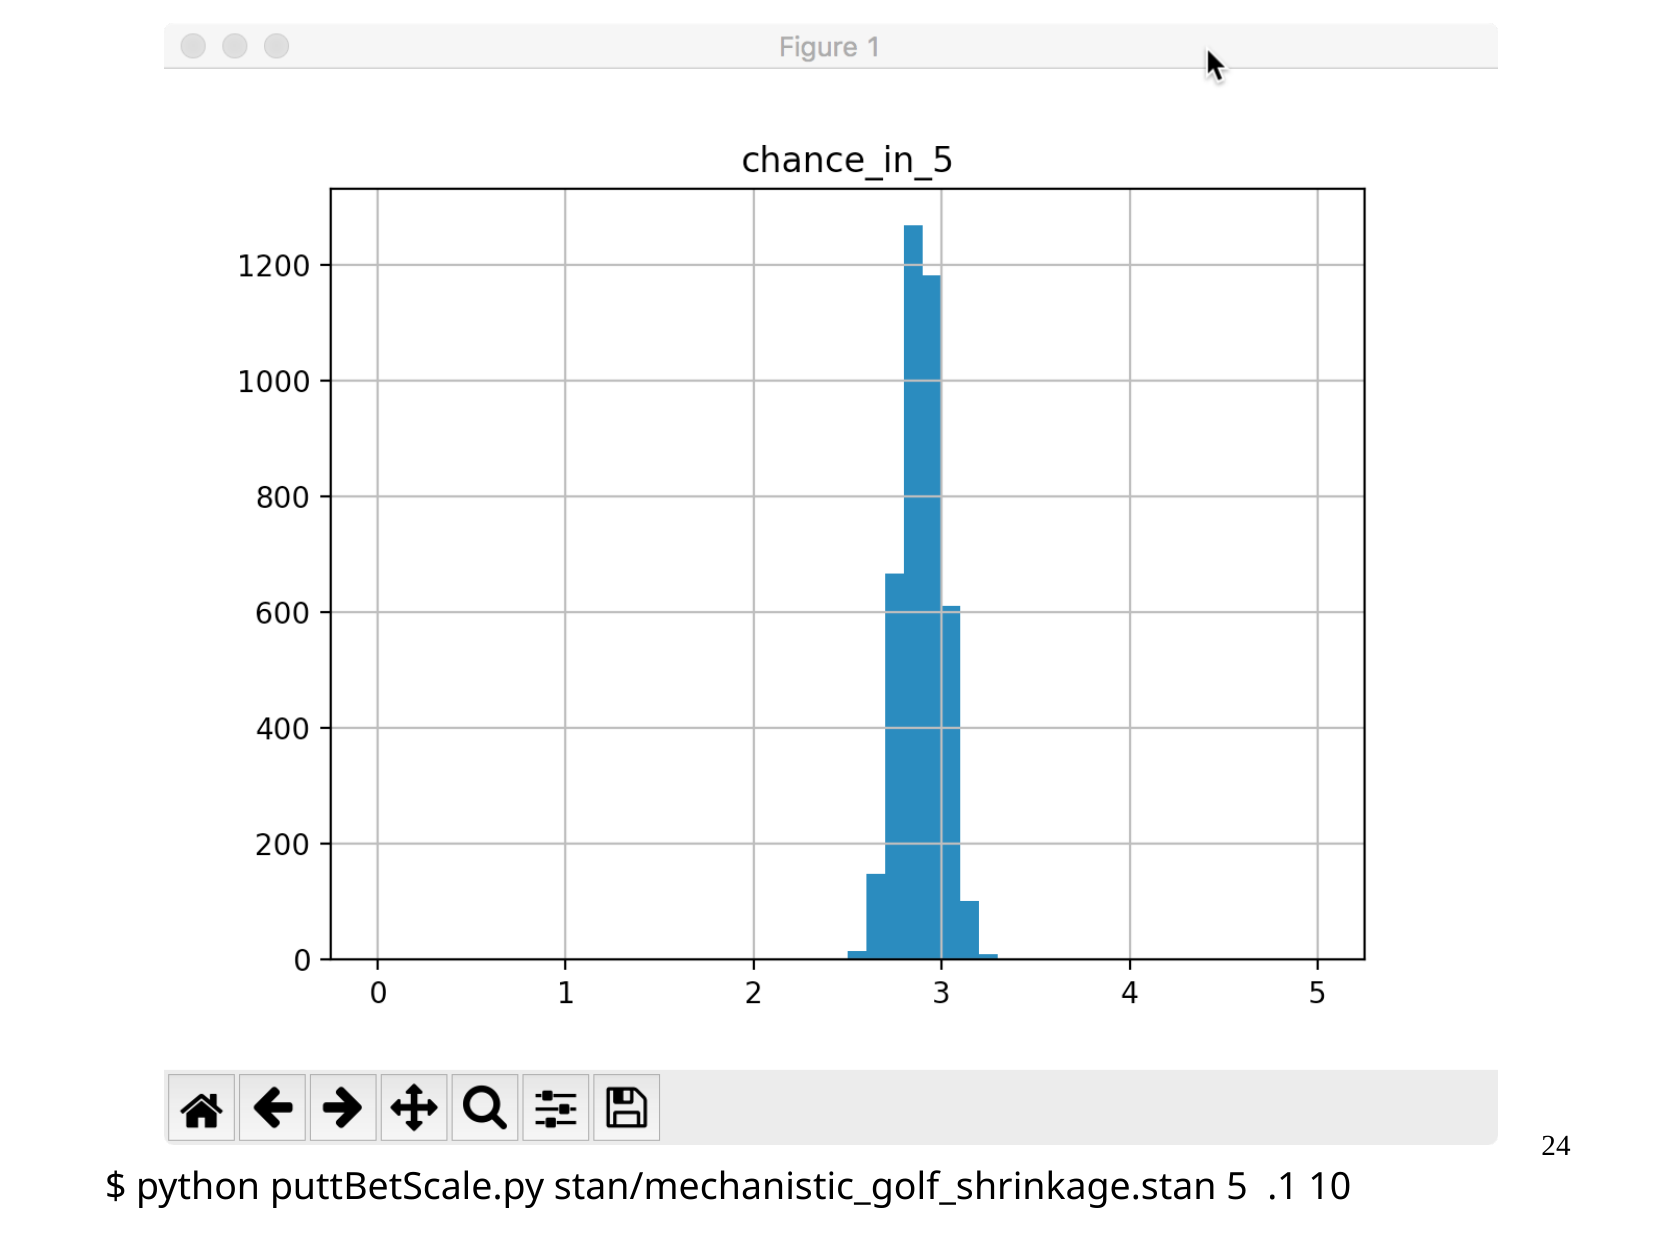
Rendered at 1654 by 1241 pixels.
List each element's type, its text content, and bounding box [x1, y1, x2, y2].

list $ python puttBetScale.py stan/mechanistic_golf_shrinkage.stan 5 .1 10 [105, 1159, 1601, 1241]
picture [164, 23, 1498, 1145]
